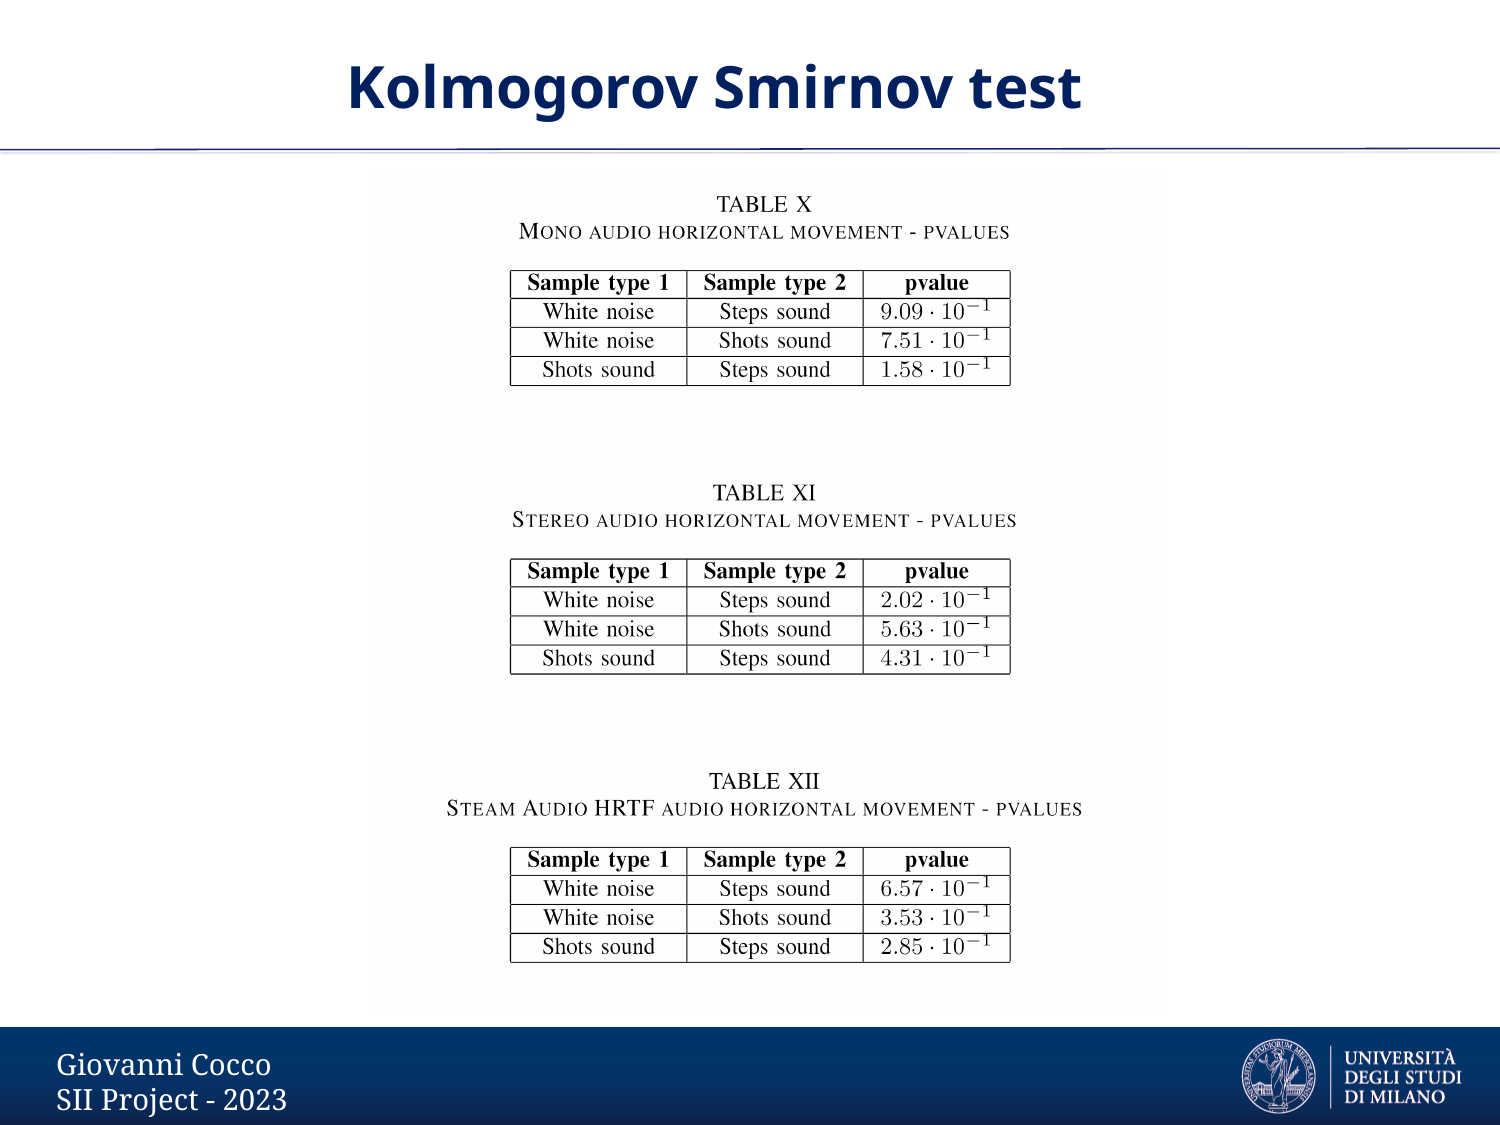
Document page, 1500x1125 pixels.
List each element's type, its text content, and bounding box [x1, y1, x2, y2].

text_box Kolmogorov Smirnov test [29, 43, 1400, 128]
picture [0, 1027, 1500, 1125]
picture [375, 174, 1163, 1013]
